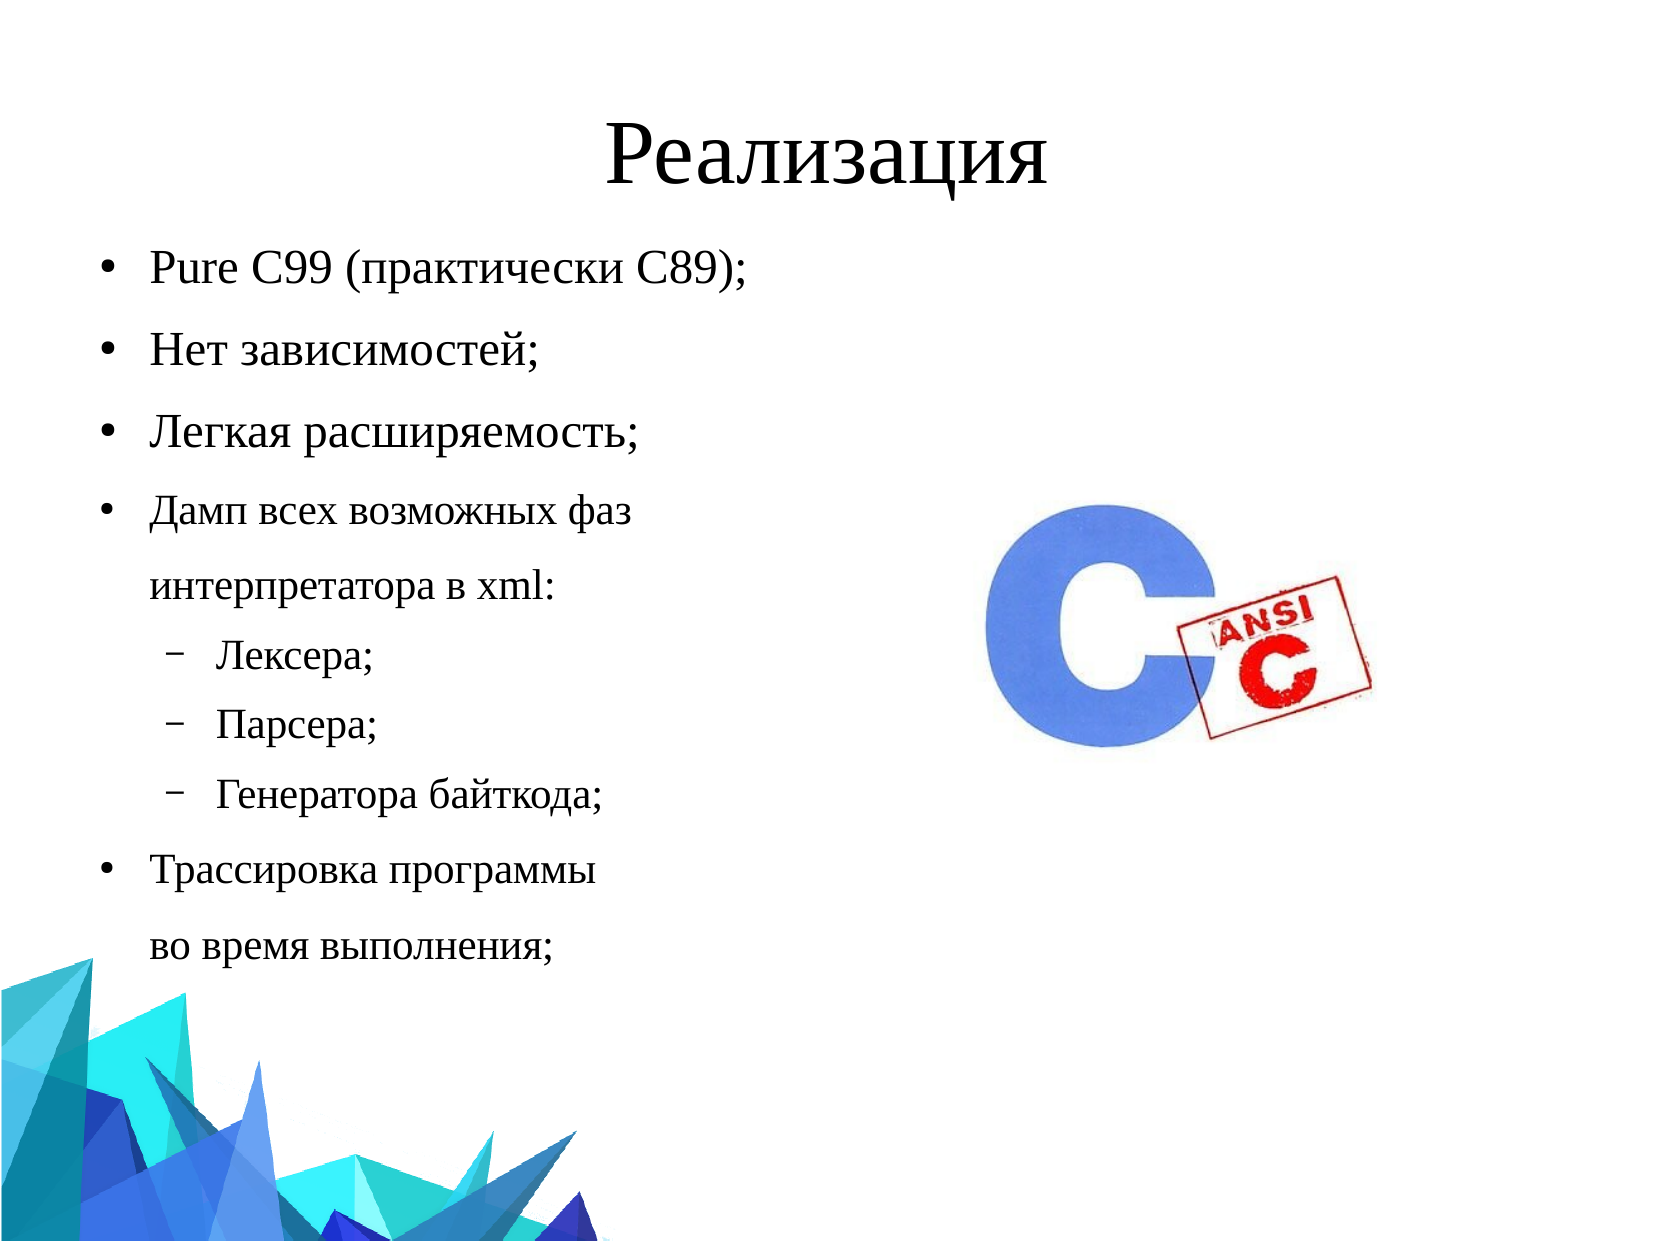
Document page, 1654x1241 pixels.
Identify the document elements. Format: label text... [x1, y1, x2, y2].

list Pure C99 (практически C89); Нет зависимостей; Легкая расширяемость; Дамп всех возможных фаз интерпретатора в xml: Лексера; Парсера; Генератора байткода; Трассировка программы во время выполнения; [82, 240, 1571, 976]
title Реализация [82, 49, 1571, 240]
picture [0, 0, 1654, 1241]
